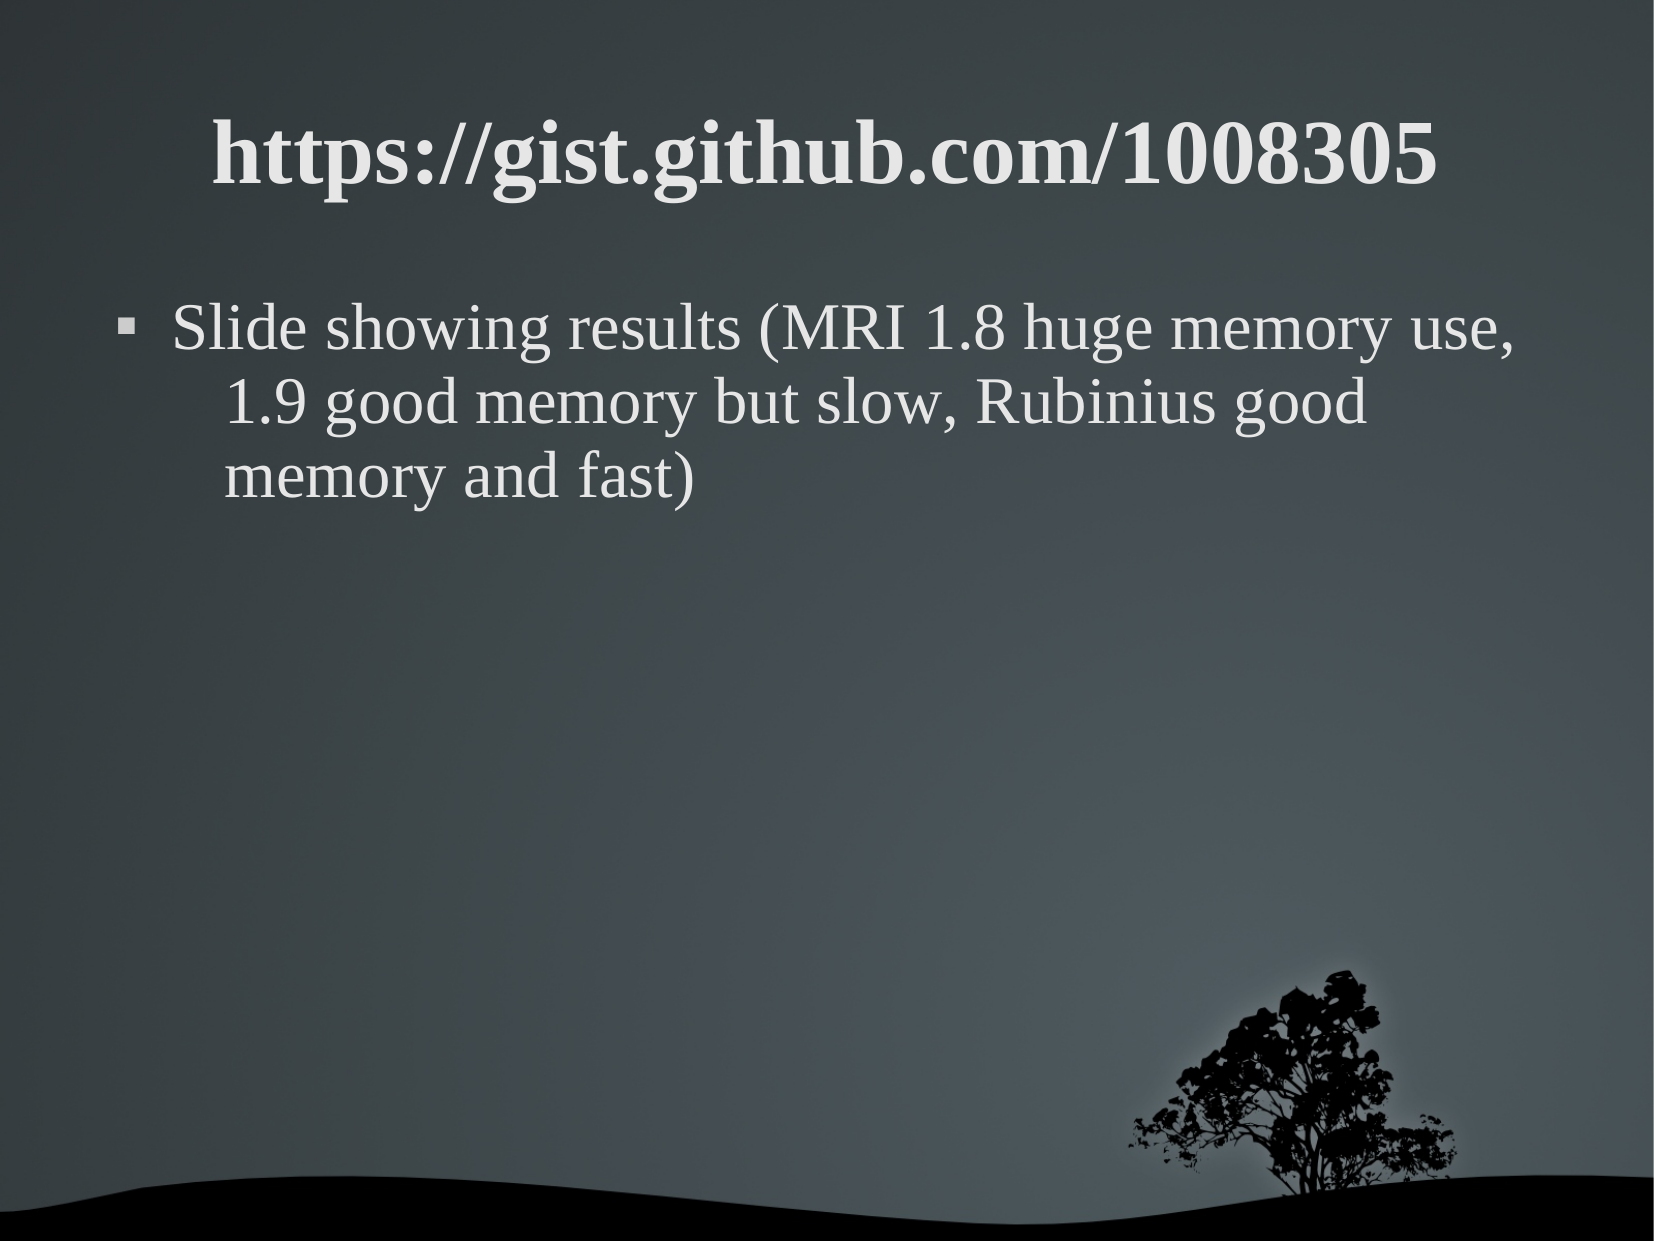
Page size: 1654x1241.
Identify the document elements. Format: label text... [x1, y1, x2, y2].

list Slide showing results (MRI 1.8 huge memory use, 1.9 good memory but slow, Rubinius good memory and fast) [82, 290, 1571, 1094]
title https://gist.github.com/1008305 [82, 56, 1571, 250]
picture [0, 0, 1654, 1241]
